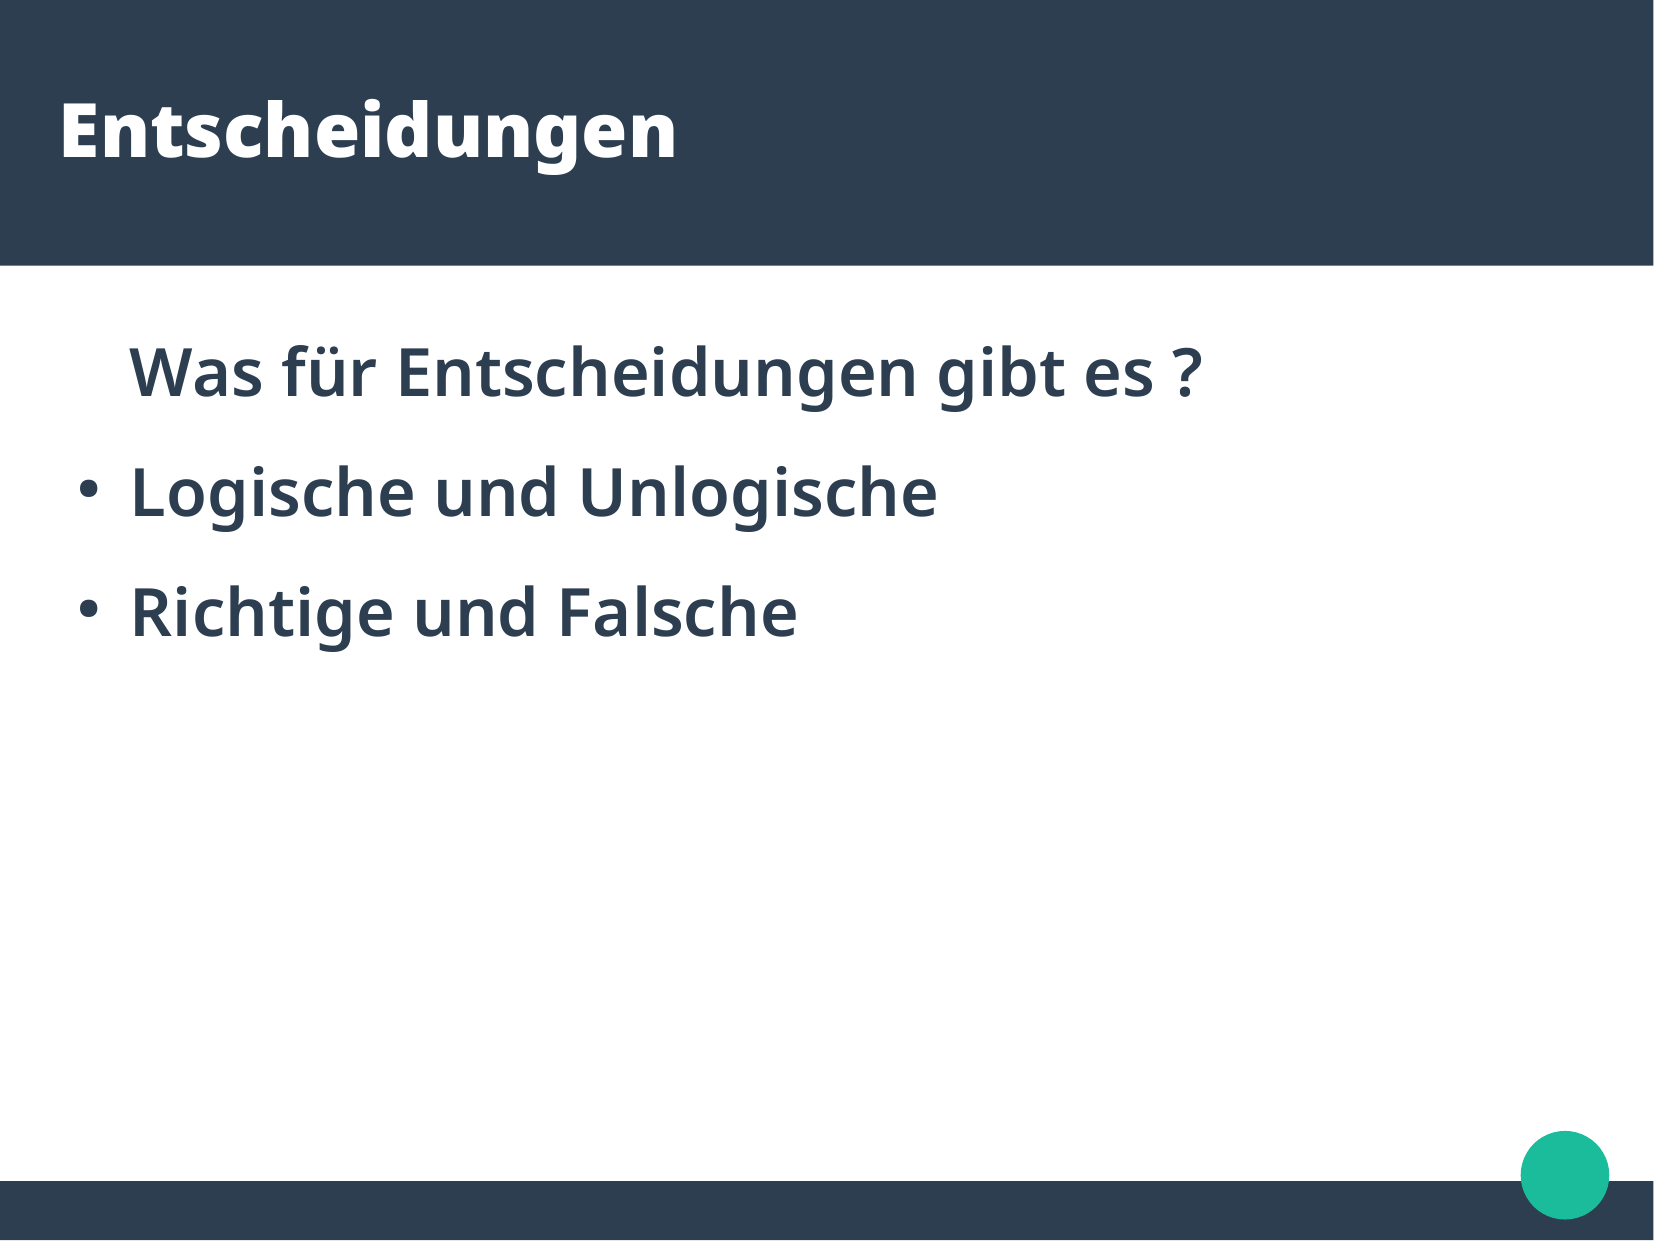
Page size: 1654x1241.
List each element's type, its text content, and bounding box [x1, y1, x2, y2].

list Was für Entscheidungen gibt es ? Logische und Unlogische Richtige und Falsche [59, 324, 1595, 1152]
title Entscheidungen [59, 49, 1595, 207]
